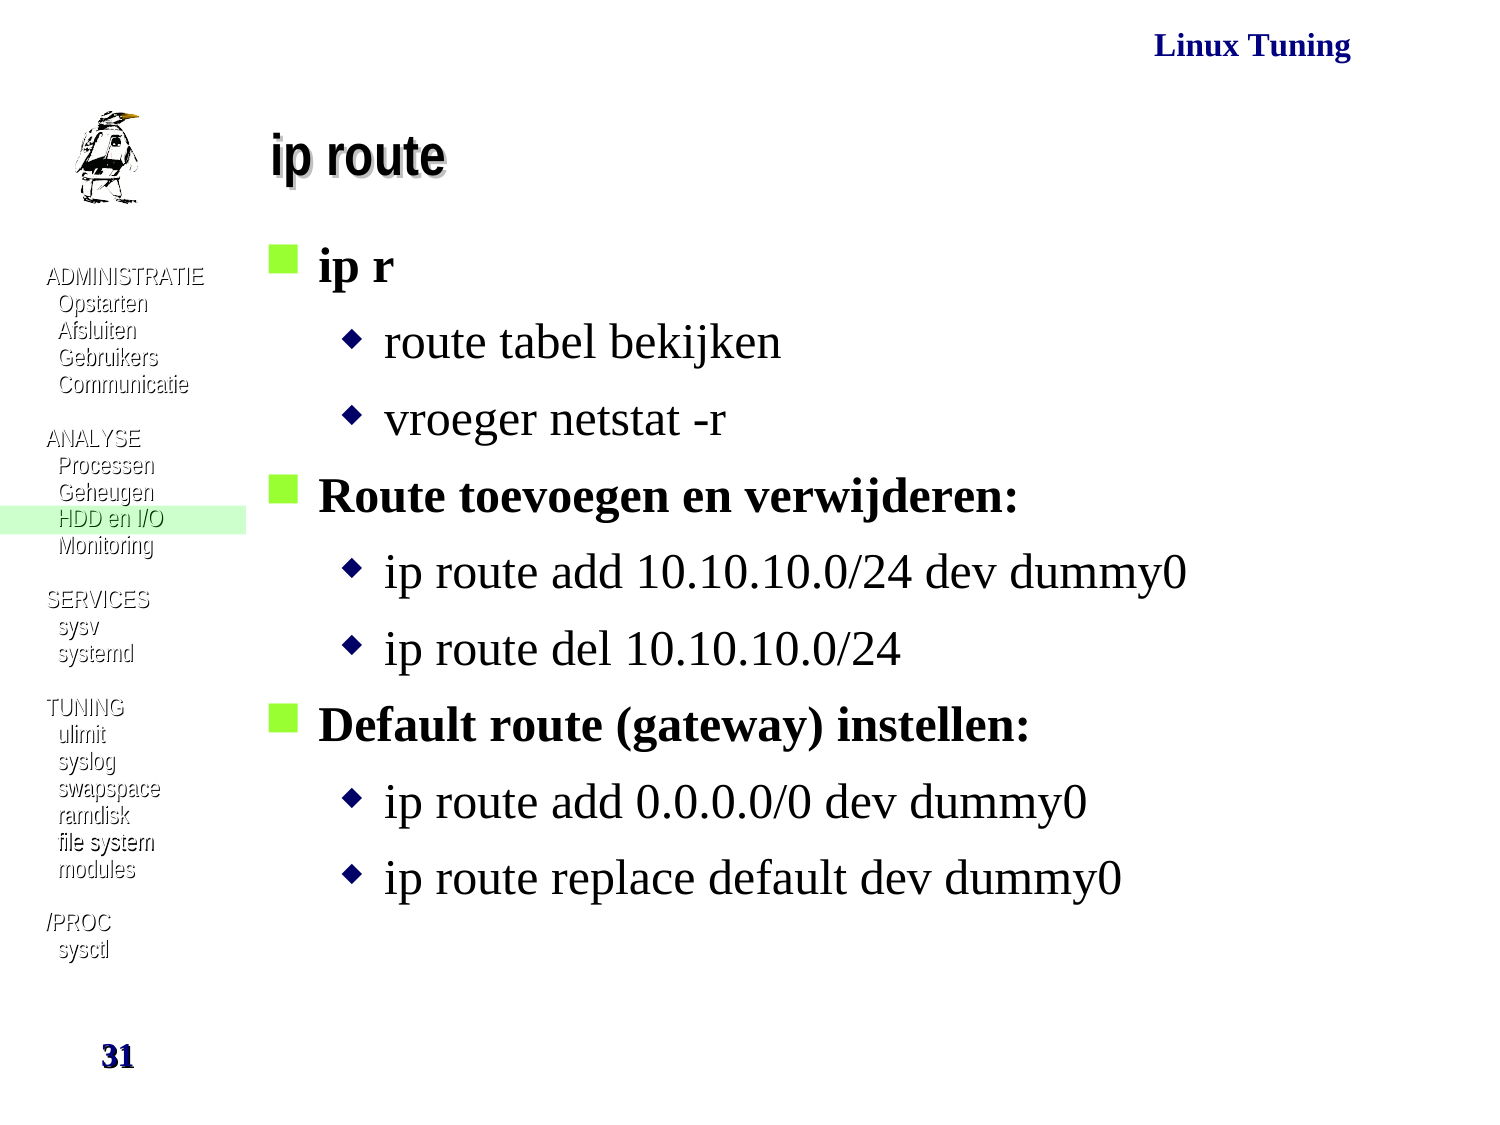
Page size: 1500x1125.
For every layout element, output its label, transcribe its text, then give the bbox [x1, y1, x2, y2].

picture [57, 105, 143, 206]
list ip r route tabel bekijken vroeger netstat -r Route toevoegen en verwijderen: ip route add 10.10.10.0/24 dev dummy0 ip route del 10.10.10.0/24 Default route (gateway) instellen: ip route add 0.0.0.0/0 dev dummy0 ip route replace default dev dummy0 [264, 229, 1486, 906]
title ip route [270, 41, 1500, 250]
text_box [0, 505, 247, 535]
